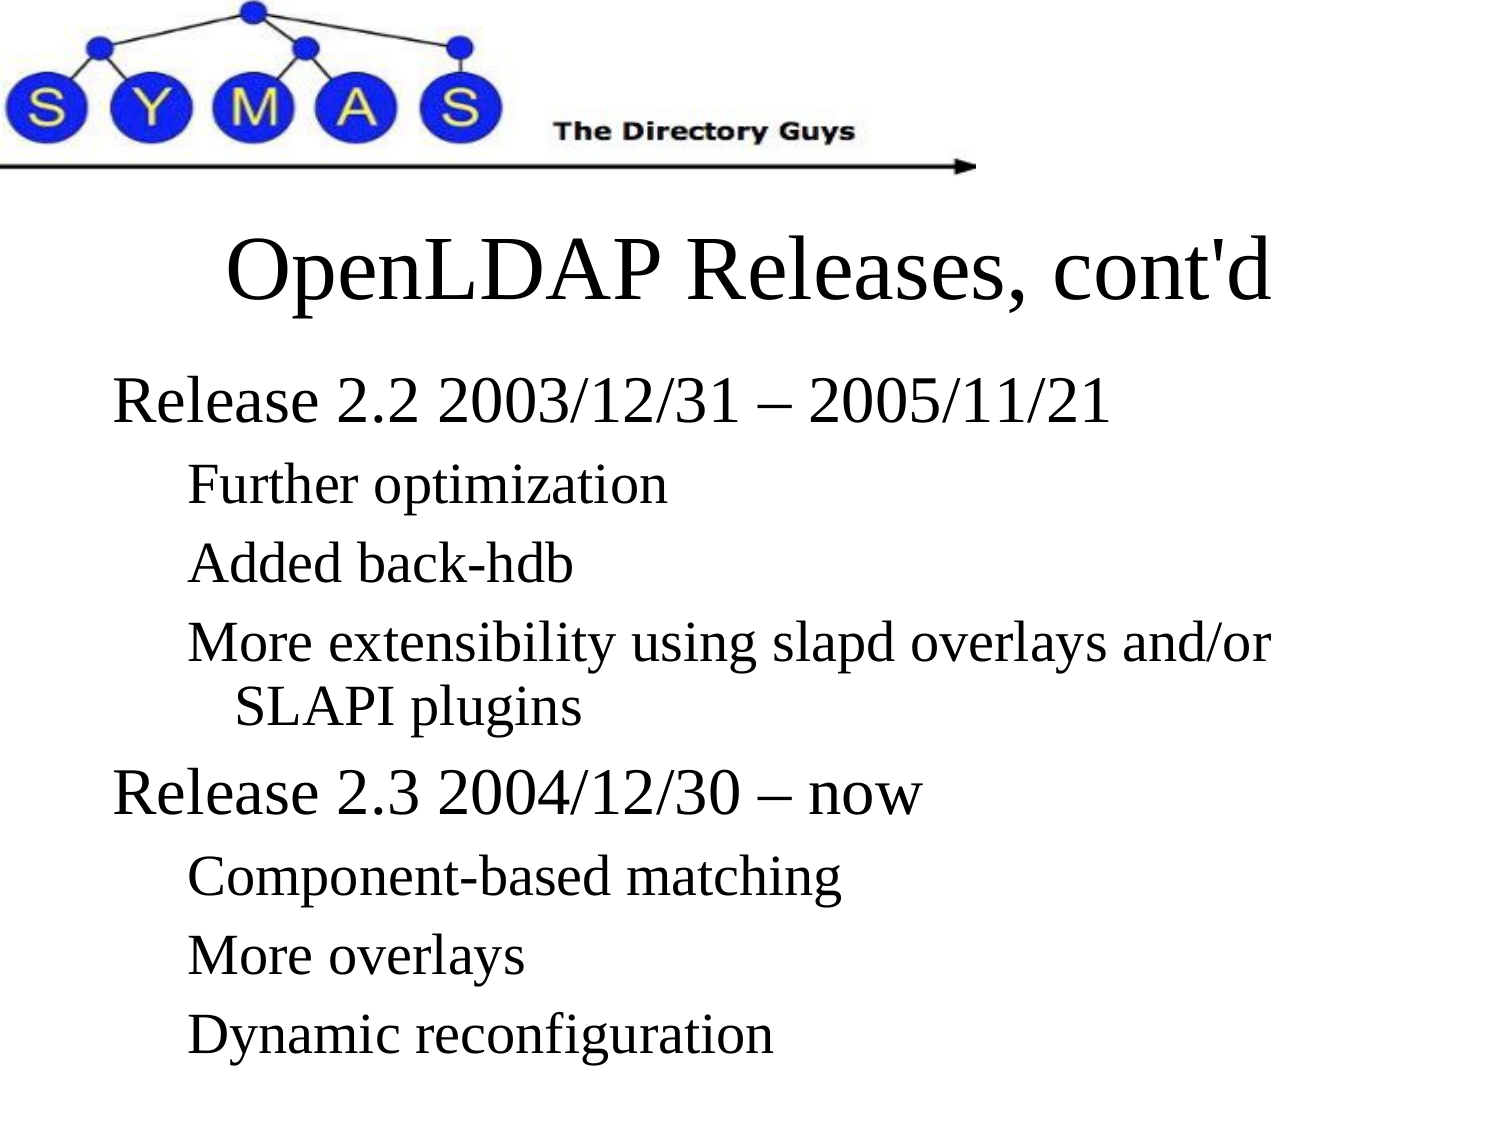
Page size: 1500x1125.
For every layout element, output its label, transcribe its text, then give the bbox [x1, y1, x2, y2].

picture [0, 0, 976, 188]
title OpenLDAP Releases, cont'd [112, 187, 1388, 351]
list Release 2.2 2003/12/31 – 2005/11/21 Further optimization Added back-hdb More extensibility using slapd overlays and/or SLAPI plugins Release 2.3 2004/12/30 – now Component-based matching More overlays Dynamic reconfiguration [112, 362, 1388, 1073]
